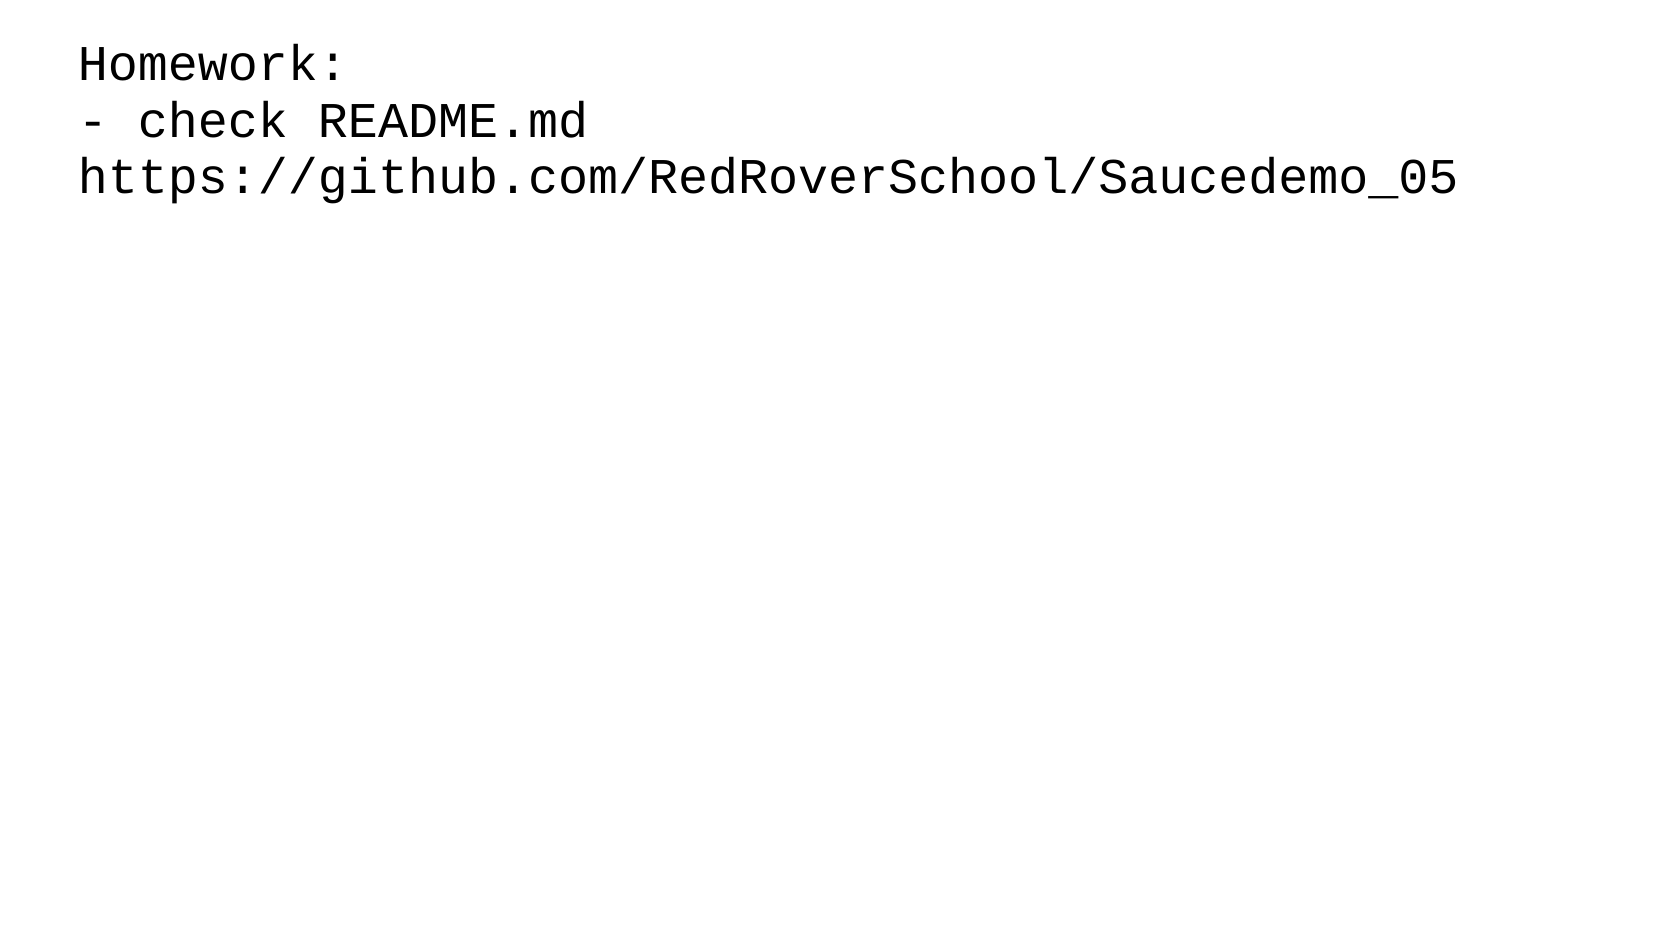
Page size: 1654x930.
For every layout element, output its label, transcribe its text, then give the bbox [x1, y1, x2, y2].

text_box Homework: - check README.md https://github.com/RedRoverSchool/Saucedemo_05 [63, 31, 1601, 671]
